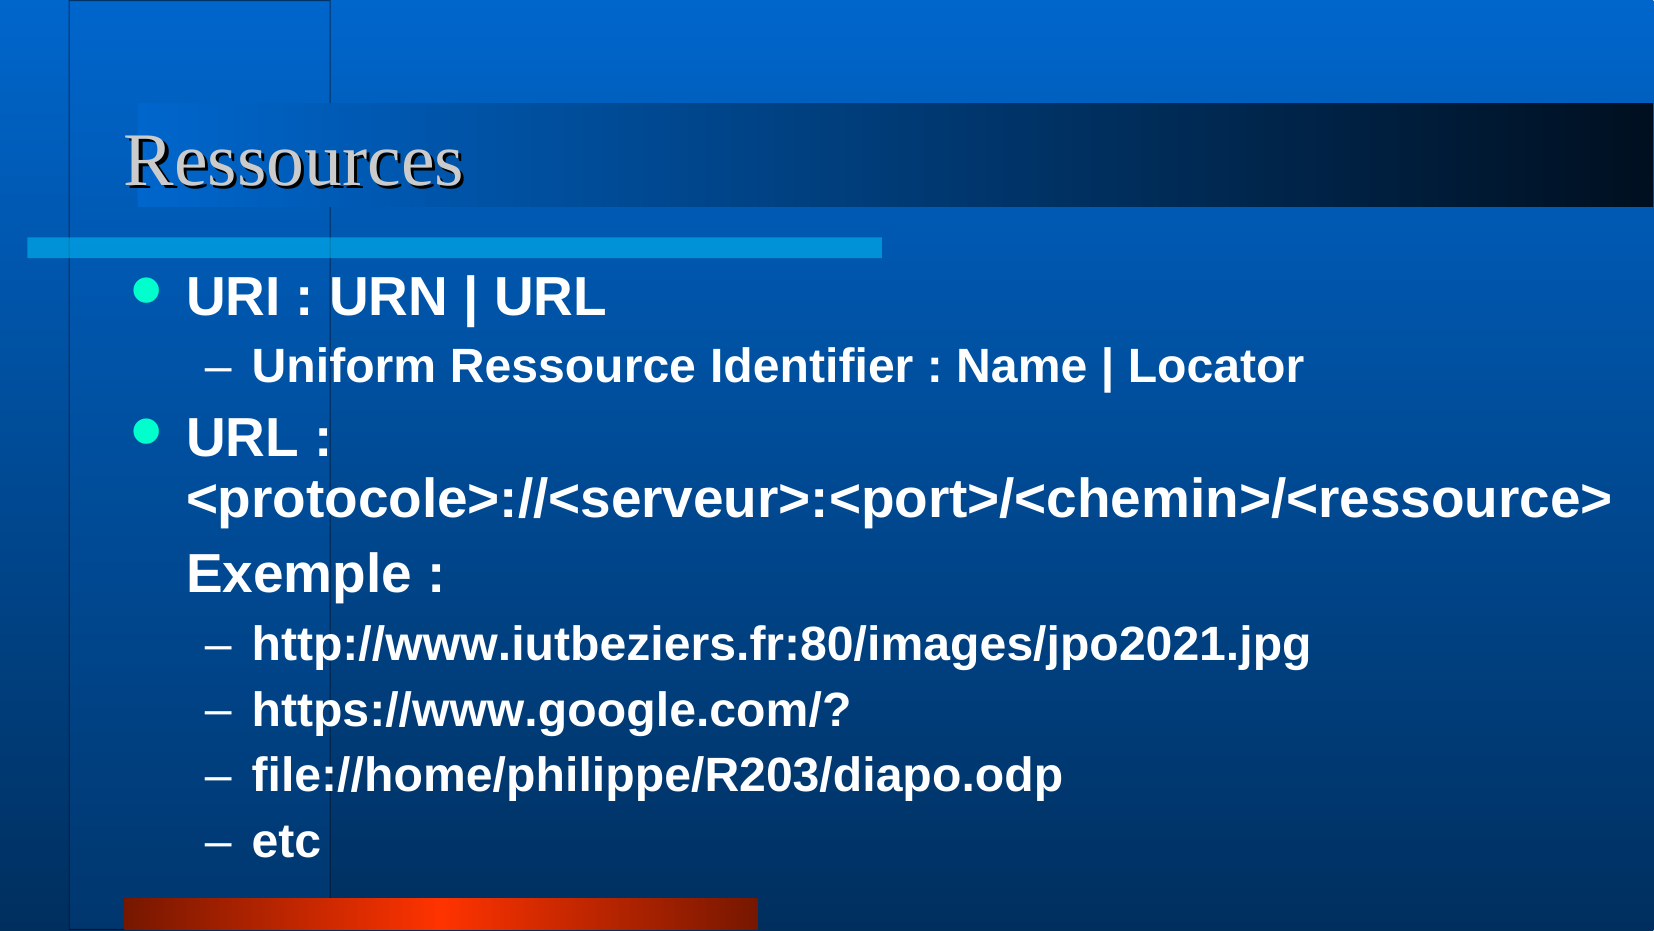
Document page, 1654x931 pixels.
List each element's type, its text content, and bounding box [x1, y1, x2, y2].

list URI : URN | URL Uniform Ressource Identifier : Name | Locator URL : <protocole>://<serveur>:<port>/<chemin>/<ressource> Exemple : http://www.iutbeziers.fr:80/images/jpo2021.jpg https://www.google.com/? file://home/philippe/R203/diapo.odp etc [129, 265, 1625, 868]
title Ressources [123, 62, 1530, 258]
